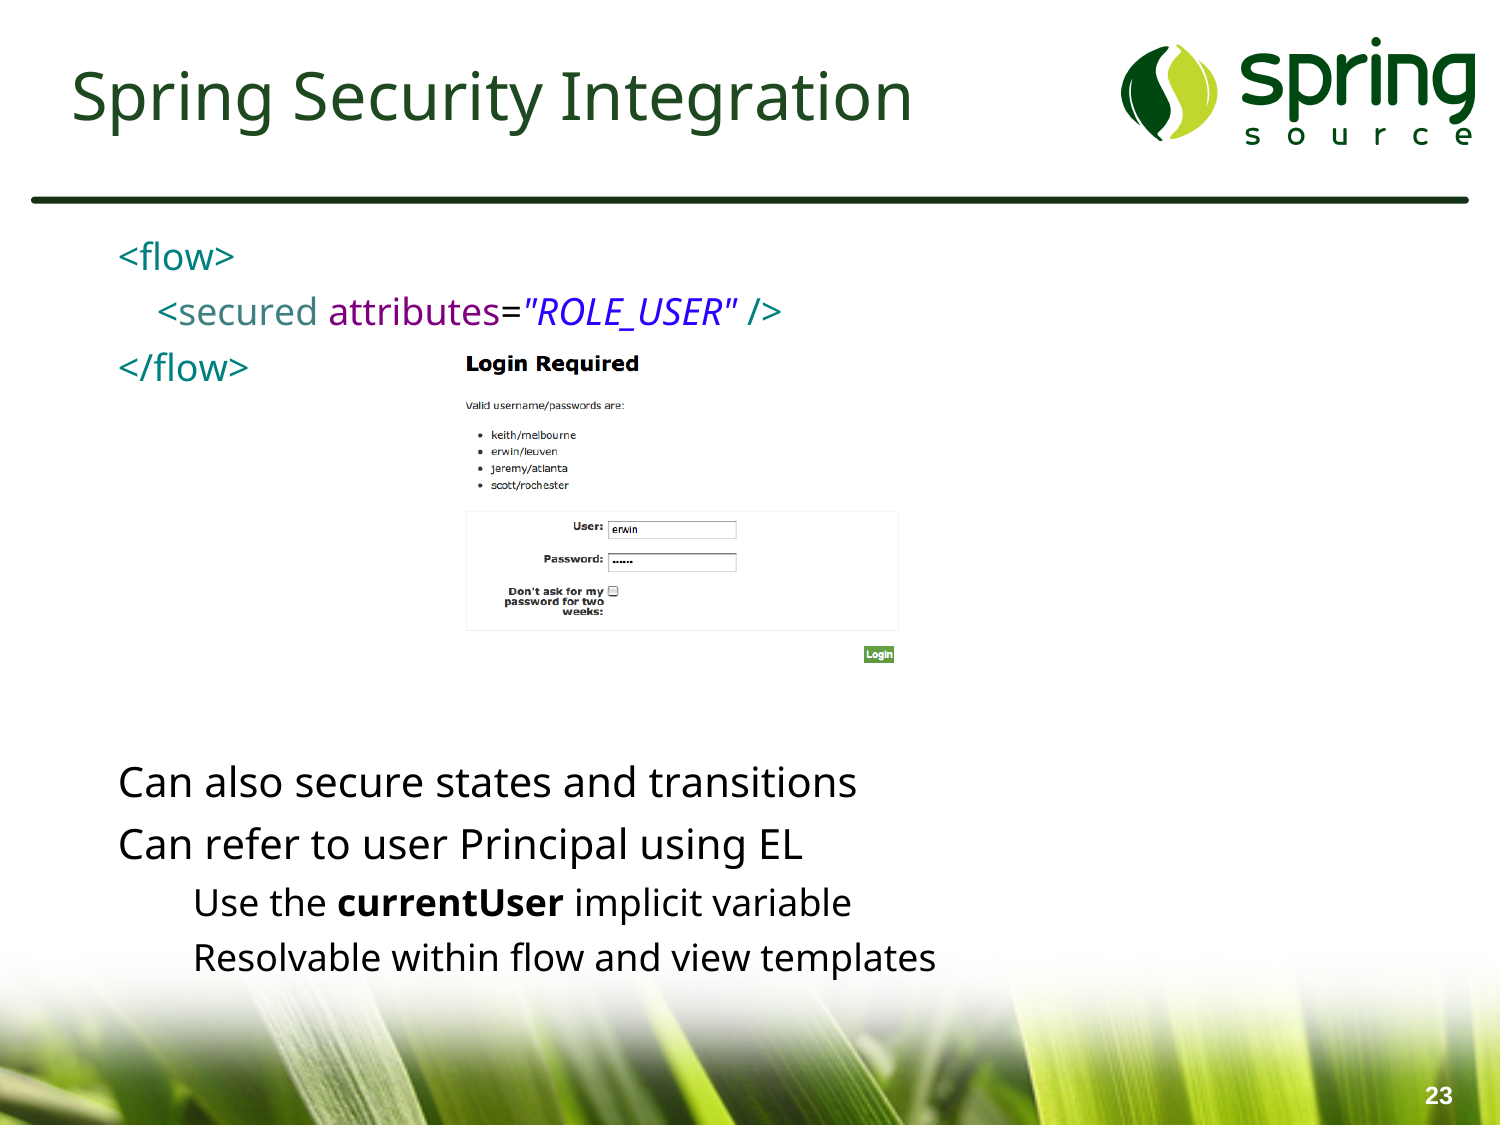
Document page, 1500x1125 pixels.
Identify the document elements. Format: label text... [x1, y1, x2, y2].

picture [449, 347, 905, 671]
list <flow> <secured attributes="ROLE_USER" /> </flow> Can also secure states and transitions Can refer to user Principal using EL Use the currentUser implicit variable Resolvable within flow and view templates [103, 226, 1394, 942]
picture [643, 953, 655, 969]
picture [199, 947, 209, 957]
picture [0, 944, 1500, 1125]
picture [333, 953, 345, 969]
picture [1121, 37, 1475, 145]
title Spring Security Integration [56, 13, 1089, 176]
